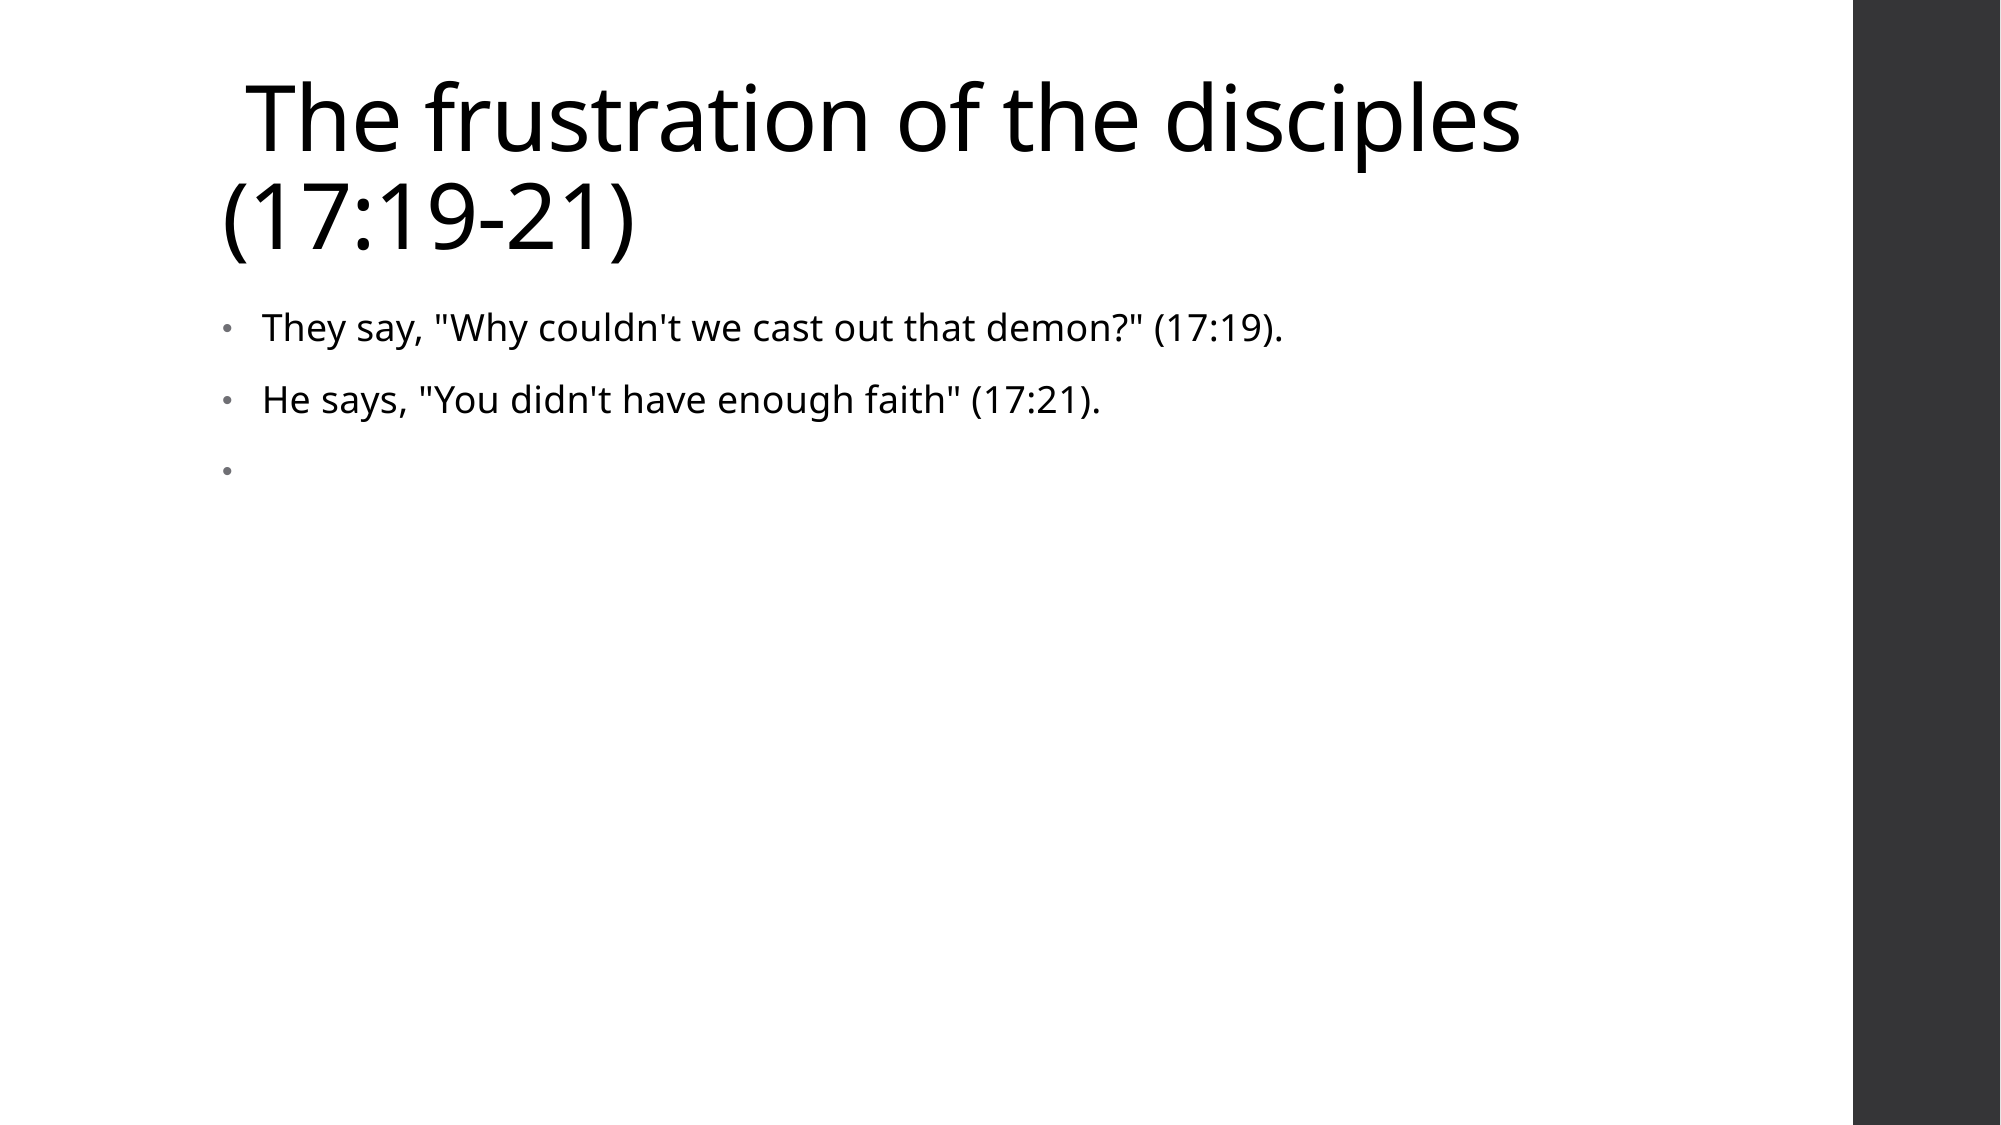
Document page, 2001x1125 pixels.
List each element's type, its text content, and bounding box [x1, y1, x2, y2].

list They say, "Why couldn't we cast out that demon?" (17:19). He says, "You didn't have enough faith" (17:21). [206, 299, 1617, 1014]
title The frustration of the disciples (17:19-21) [206, 60, 1797, 278]
